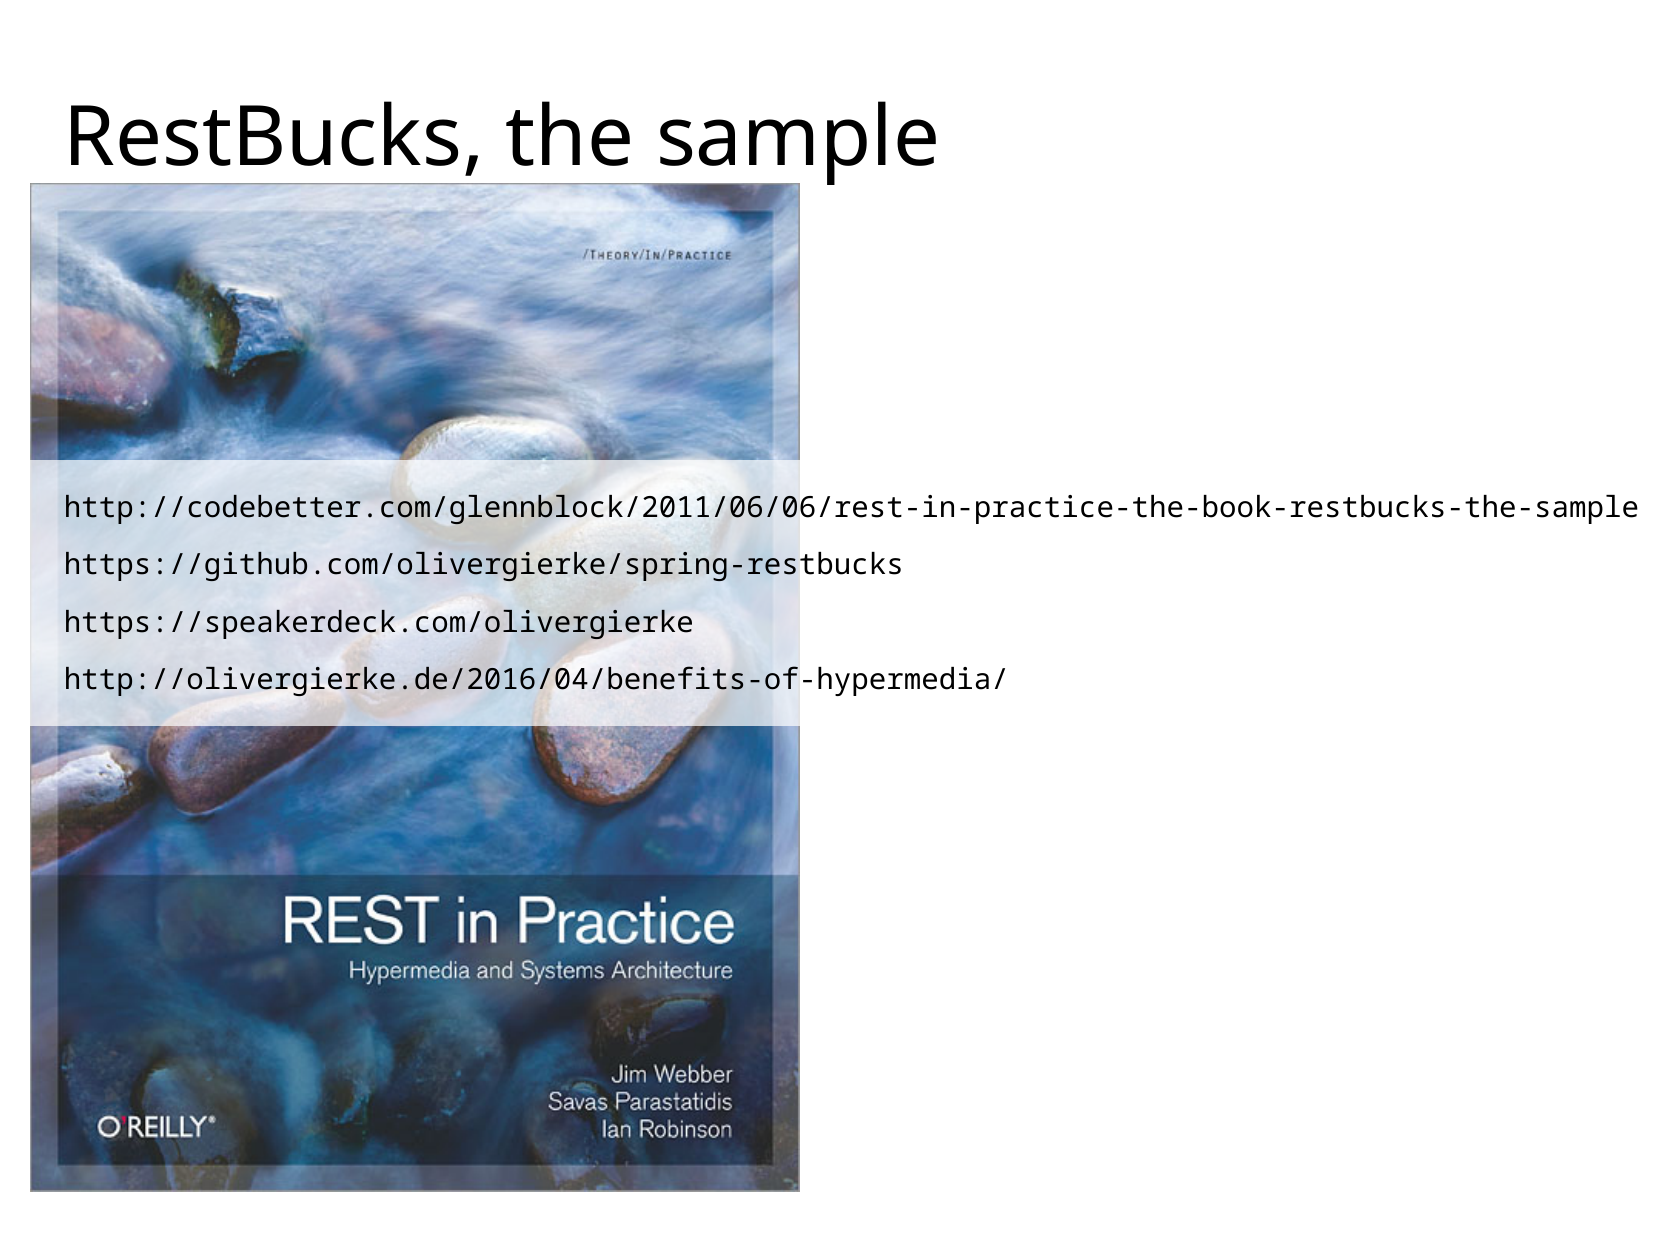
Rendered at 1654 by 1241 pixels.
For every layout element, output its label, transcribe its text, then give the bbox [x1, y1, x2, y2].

text_box [0, 460, 1654, 726]
text_box RestBucks, the sample [48, 68, 1078, 181]
text_box http://codebetter.com/glennblock/2011/06/06/rest-in-practice-the-book-restbucks-the-sample https://github.com/olivergierke/spring-restbucks https://speakerdeck.com/olivergierke http://olivergierke.de/2016/04/benefits-of-hypermedia/ [48, 478, 1654, 683]
picture [30, 183, 800, 460]
picture [30, 726, 800, 1192]
